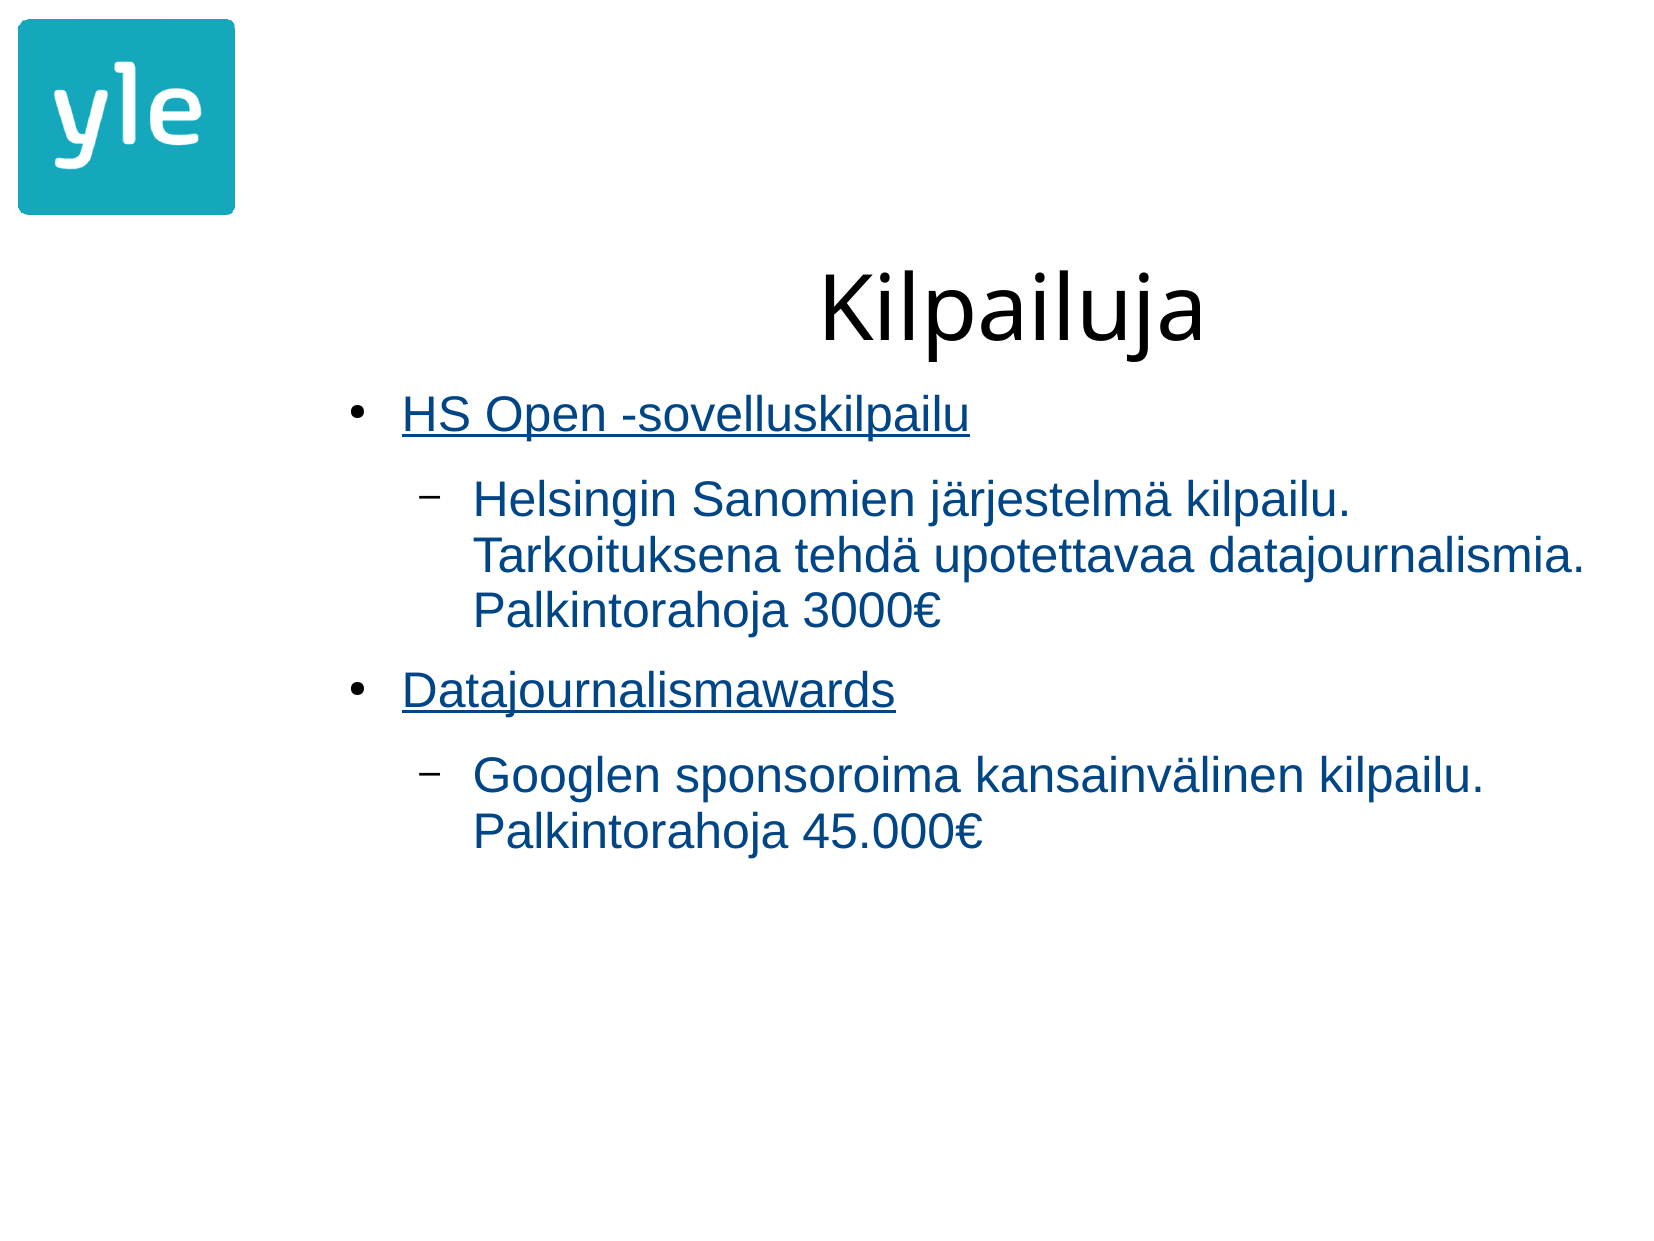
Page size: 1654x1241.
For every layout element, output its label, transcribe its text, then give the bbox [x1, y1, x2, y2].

list HS Open -sovelluskilpailu Helsingin Sanomien järjestelmä kilpailu. Tarkoituksena tehdä upotettavaa datajournalismia. Palkintorahoja 3000€ Datajournalismawards Googlen sponsoroima kansainvälinen kilpailu. Palkintorahoja 45.000€ [330, 385, 1627, 1117]
picture [18, 19, 235, 215]
title Kilpailuja [351, 254, 1654, 357]
